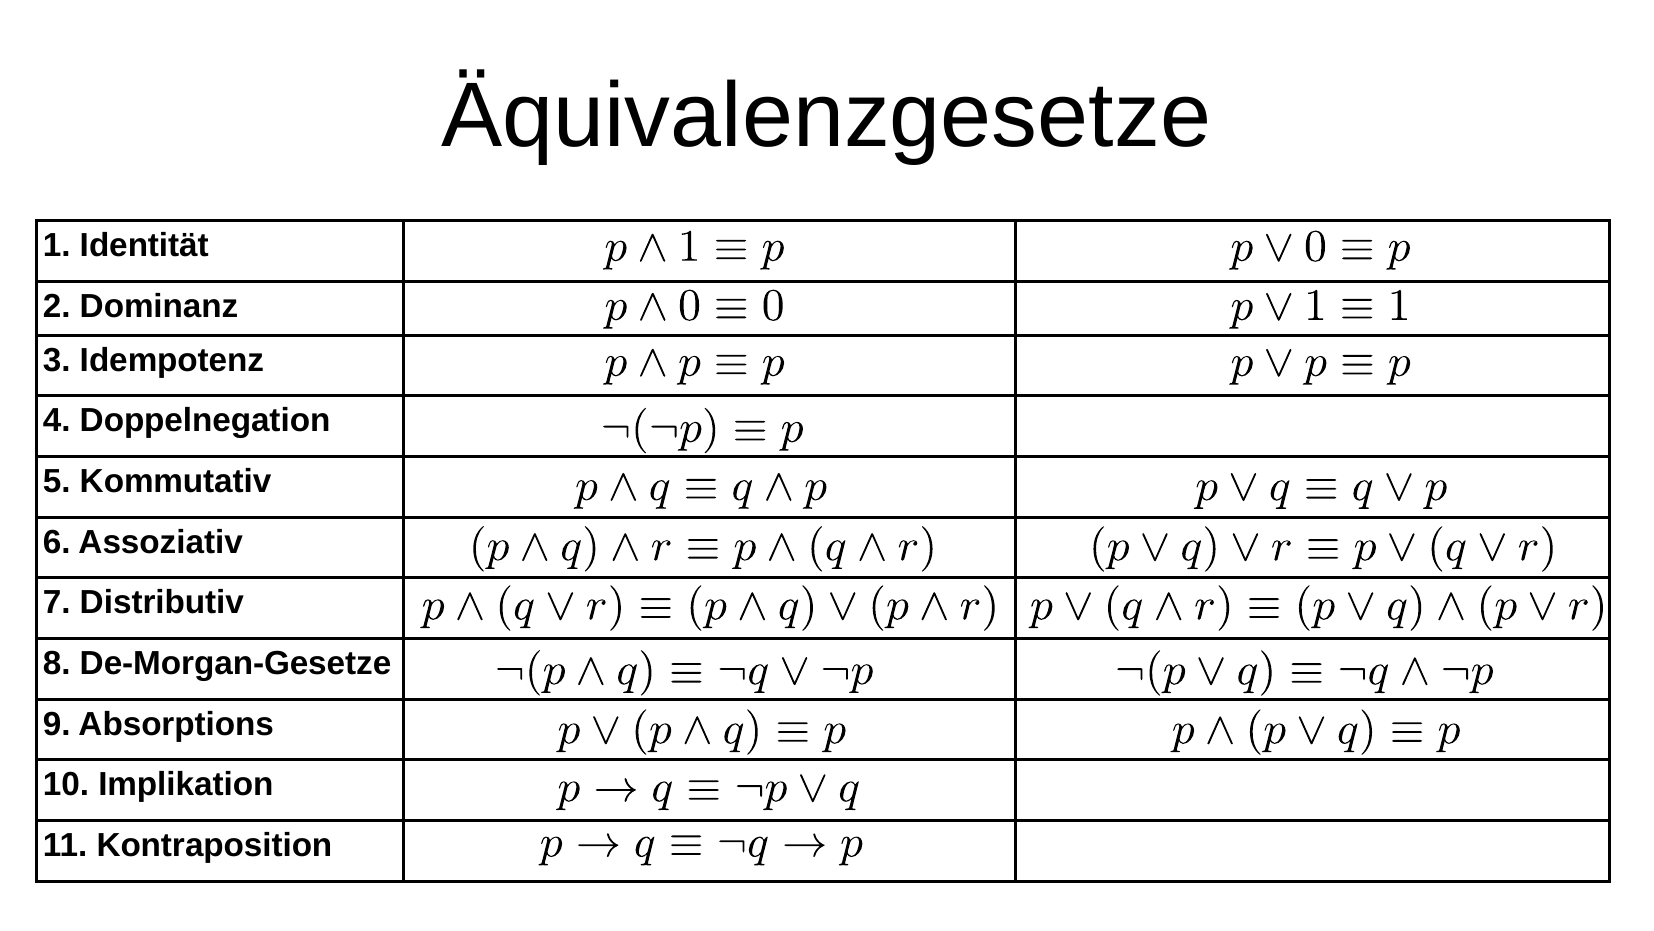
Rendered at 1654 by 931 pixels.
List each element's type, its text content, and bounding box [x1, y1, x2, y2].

table_cell [405, 337, 1014, 394]
text_box [538, 833, 863, 866]
table_cell 9. Absorptions [38, 701, 402, 758]
title Äquivalenzgesetze [82, 37, 1571, 193]
table_cell [405, 822, 1014, 880]
table_header [405, 222, 1014, 280]
text_box [555, 774, 859, 811]
text_box [1117, 650, 1493, 696]
text_box [556, 709, 846, 755]
text_box [602, 230, 784, 270]
table_cell [405, 519, 1014, 576]
text_box [1229, 348, 1411, 385]
table_cell [405, 283, 1014, 334]
text_box [1228, 289, 1407, 329]
table_cell [405, 701, 1014, 758]
text_box [603, 407, 803, 454]
text_box [573, 472, 827, 509]
table_cell [1017, 579, 1608, 637]
table_cell 4. Doppelnegation [38, 397, 402, 455]
table_header 1. Identität [38, 222, 402, 280]
text_box [420, 585, 995, 631]
text_box [1170, 709, 1460, 755]
table_cell [1017, 640, 1608, 698]
table_cell [1017, 283, 1608, 334]
table_cell [405, 458, 1014, 516]
table_cell [1017, 397, 1608, 455]
text_box [496, 650, 873, 696]
text_box [603, 289, 783, 329]
table_cell 11. Kontraposition [38, 822, 402, 880]
table_cell 3. Idempotenz [38, 337, 402, 394]
text_box [1028, 585, 1603, 631]
table_cell 5. Kommutativ [38, 458, 402, 516]
table_cell [1017, 458, 1608, 516]
table_cell [1017, 761, 1608, 819]
table_cell [1017, 519, 1608, 576]
table_cell [405, 761, 1014, 819]
text_box [1193, 473, 1447, 509]
text_box [1093, 526, 1553, 572]
table_cell [405, 397, 1014, 455]
table_cell [1017, 701, 1608, 758]
text_box [473, 526, 933, 572]
table_cell [405, 640, 1014, 698]
table_cell 2. Dominanz [38, 283, 402, 334]
table_cell 8. De-Morgan-Gesetze [38, 640, 402, 698]
table_cell [1017, 822, 1608, 880]
table_cell [405, 579, 1014, 637]
table_cell [1017, 337, 1608, 394]
text_box [1228, 230, 1410, 270]
text_box [602, 348, 785, 385]
table_cell 6. Assoziativ [38, 519, 402, 576]
table_cell 10. Implikation [38, 761, 402, 819]
table_header [1017, 222, 1608, 280]
table_cell 7. Distributiv [38, 579, 402, 637]
